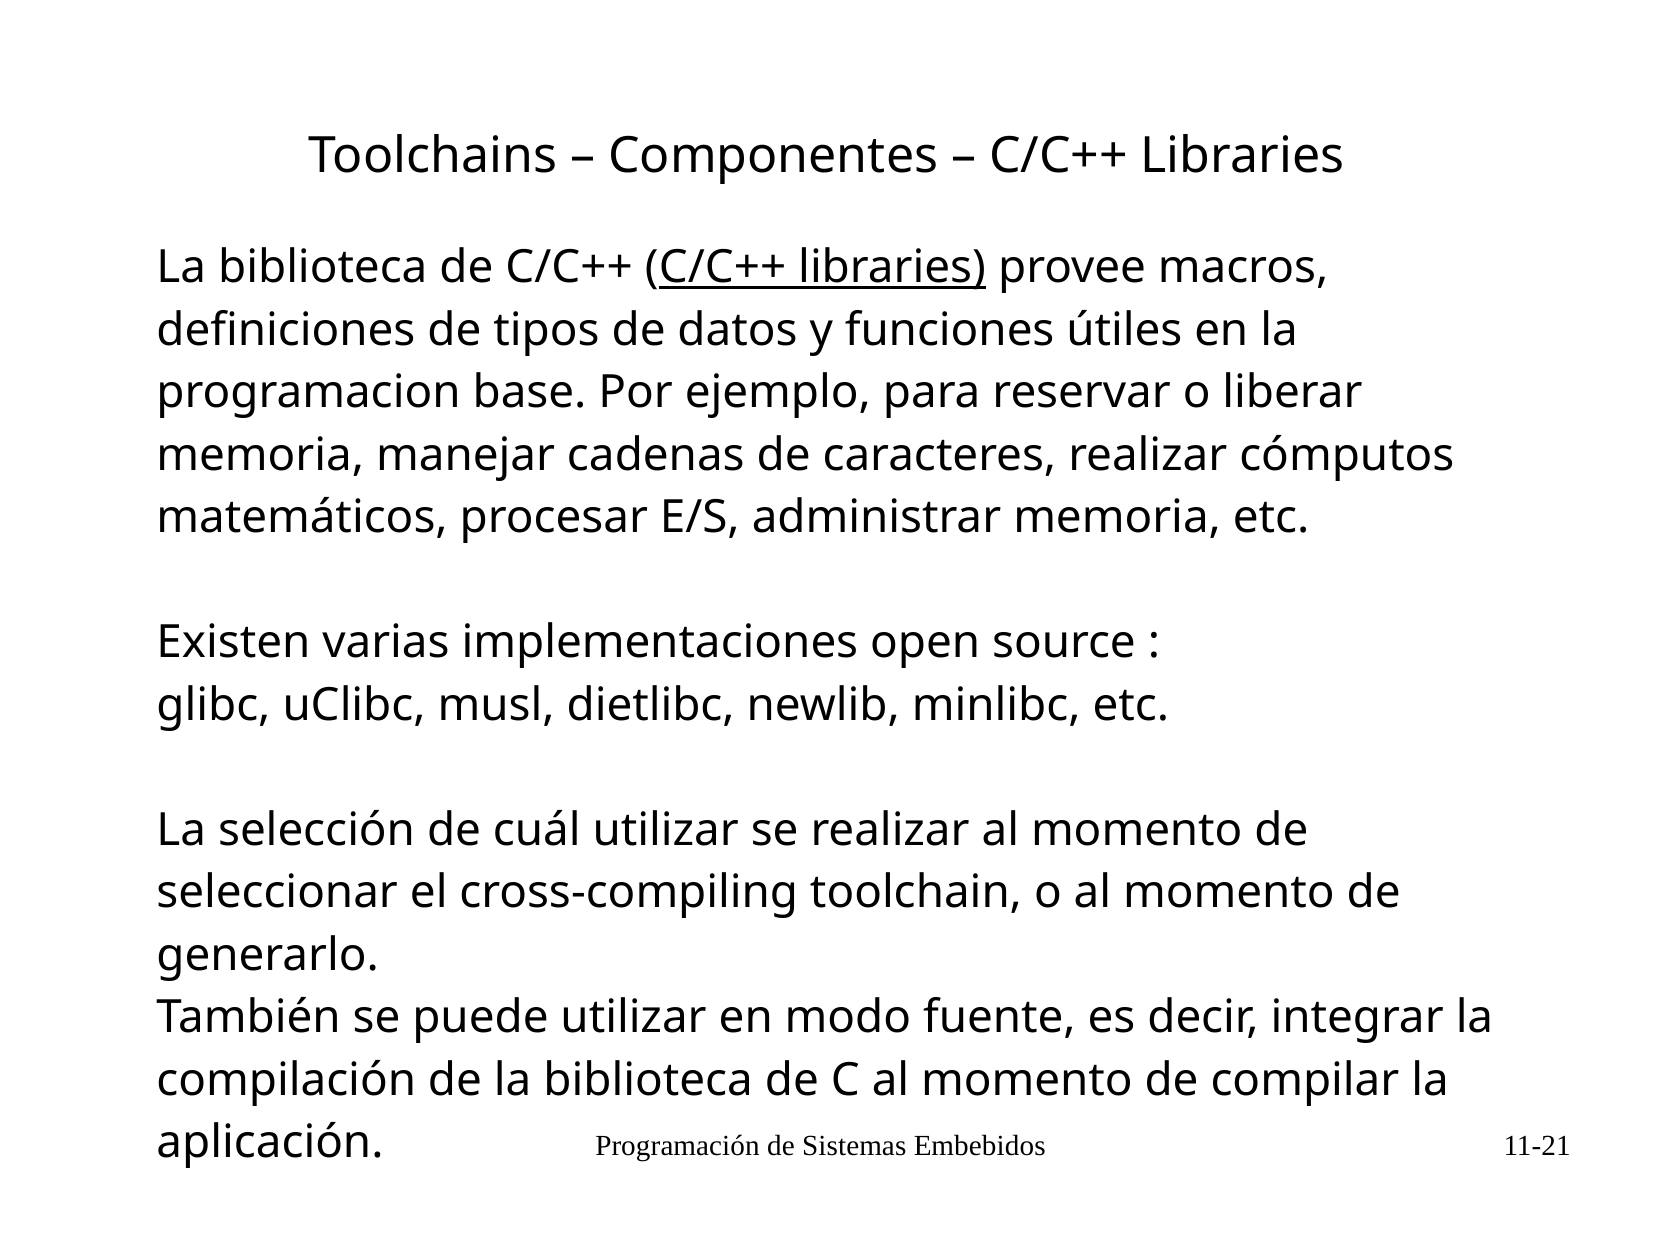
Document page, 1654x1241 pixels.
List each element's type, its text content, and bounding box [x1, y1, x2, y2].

title Toolchains – Componentes – C/C++ Libraries [82, 49, 1571, 257]
text_box La biblioteca de C/C++ (C/C++ libraries) provee macros, definiciones de tipos de datos y funciones útiles en la programacion base. Por ejemplo, para reservar o liberar memoria, manejar cadenas de caracteres, realizar cómputos matemáticos, procesar E/S, administrar memoria, etc. Existen varias implementaciones open source : glibc, uClibc, musl, dietlibc, newlib, minlibc, etc. La selección de cuál utilizar se realizar al momento de seleccionar el cross-compiling toolchain, o al momento de generarlo. También se puede utilizar en modo fuente, es decir, integrar la compilación de la biblioteca de C al momento de compilar la aplicación. [141, 226, 1560, 1158]
